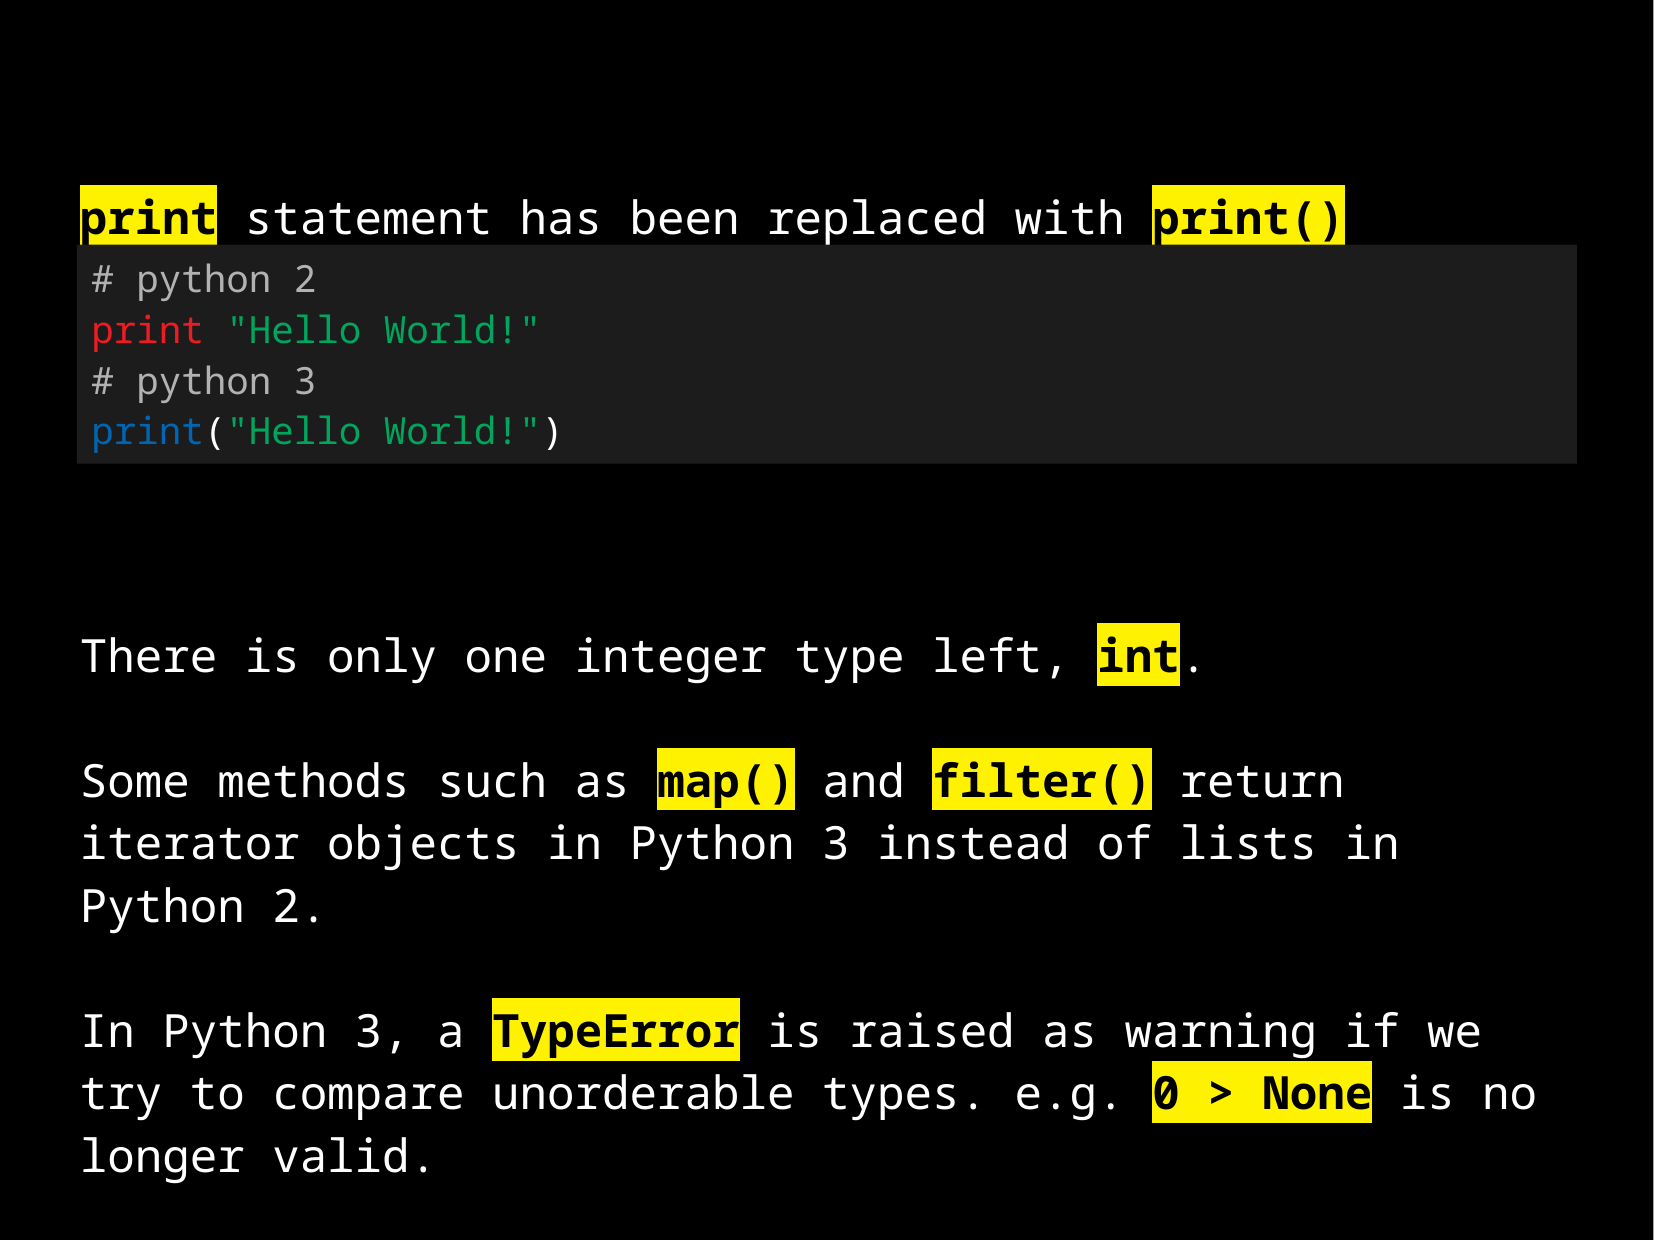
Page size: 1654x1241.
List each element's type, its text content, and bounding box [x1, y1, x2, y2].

text_box # python 2 print "Hello World!" # python 3 print("Hello World!") [76, 244, 1577, 413]
text_box print statement has been replaced with print() function. There is only one integer type left, int. Some methods such as map() and filter() return iterator objects in Python 3 instead of lists in Python 2. In Python 3, a TypeError is raised as warning if we try to compare unorderable types. e.g. 0 > None is no longer valid. Python 3 provides Unicode (utf-8) strings while Python 2 has ASCII str() types and separate unicode(). A new built-in string formatting method format() replaces the % string formatting operator. [64, 177, 1565, 1063]
